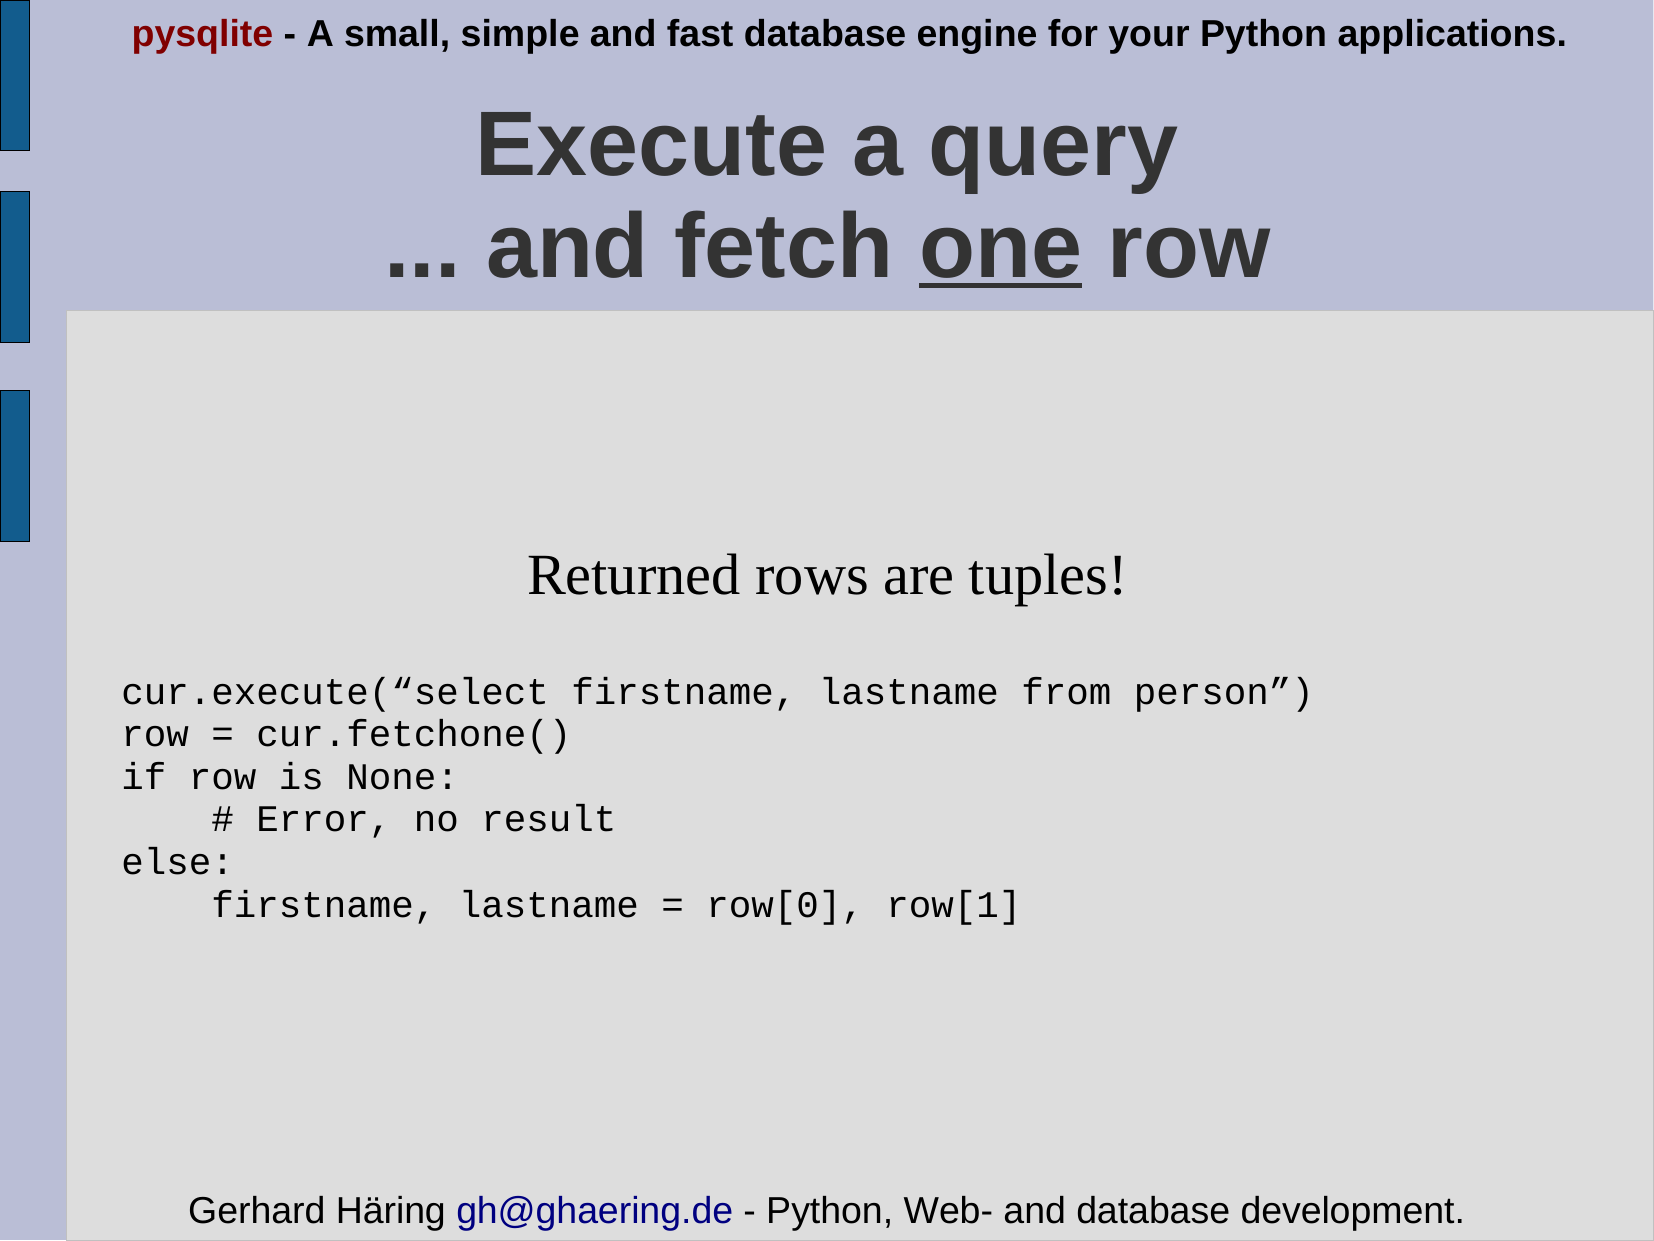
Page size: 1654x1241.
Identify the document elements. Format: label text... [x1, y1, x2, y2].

title Execute a query ... and fetch one row [121, 92, 1534, 298]
subtitle Returned rows are tuples! cur.execute(“select firstname, lastname from person”) row = cur.fetchone() if row is None: # Error, no result else: firstname, lastname = row[0], row[1] [121, 352, 1534, 1119]
